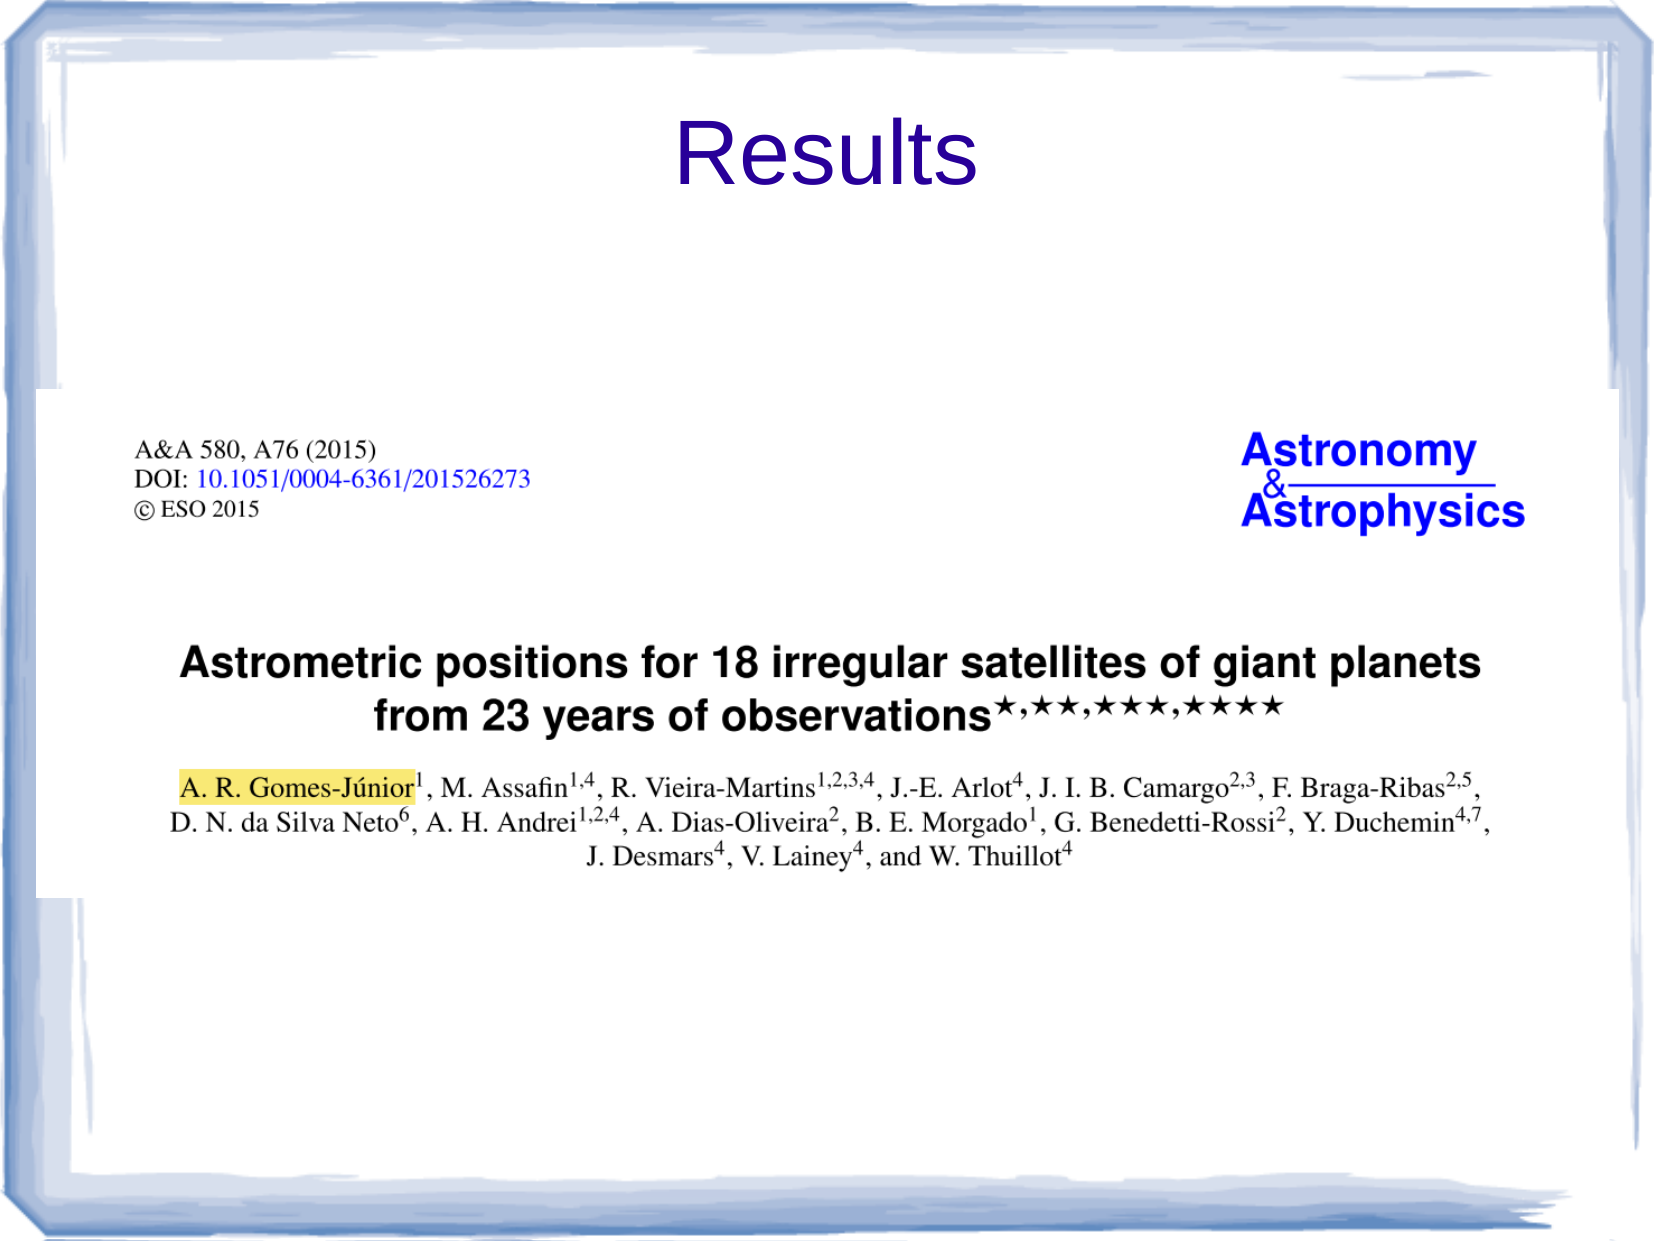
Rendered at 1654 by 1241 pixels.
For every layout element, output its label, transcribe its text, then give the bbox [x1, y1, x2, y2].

title Results [82, 49, 1571, 257]
picture [0, 0, 1654, 1241]
